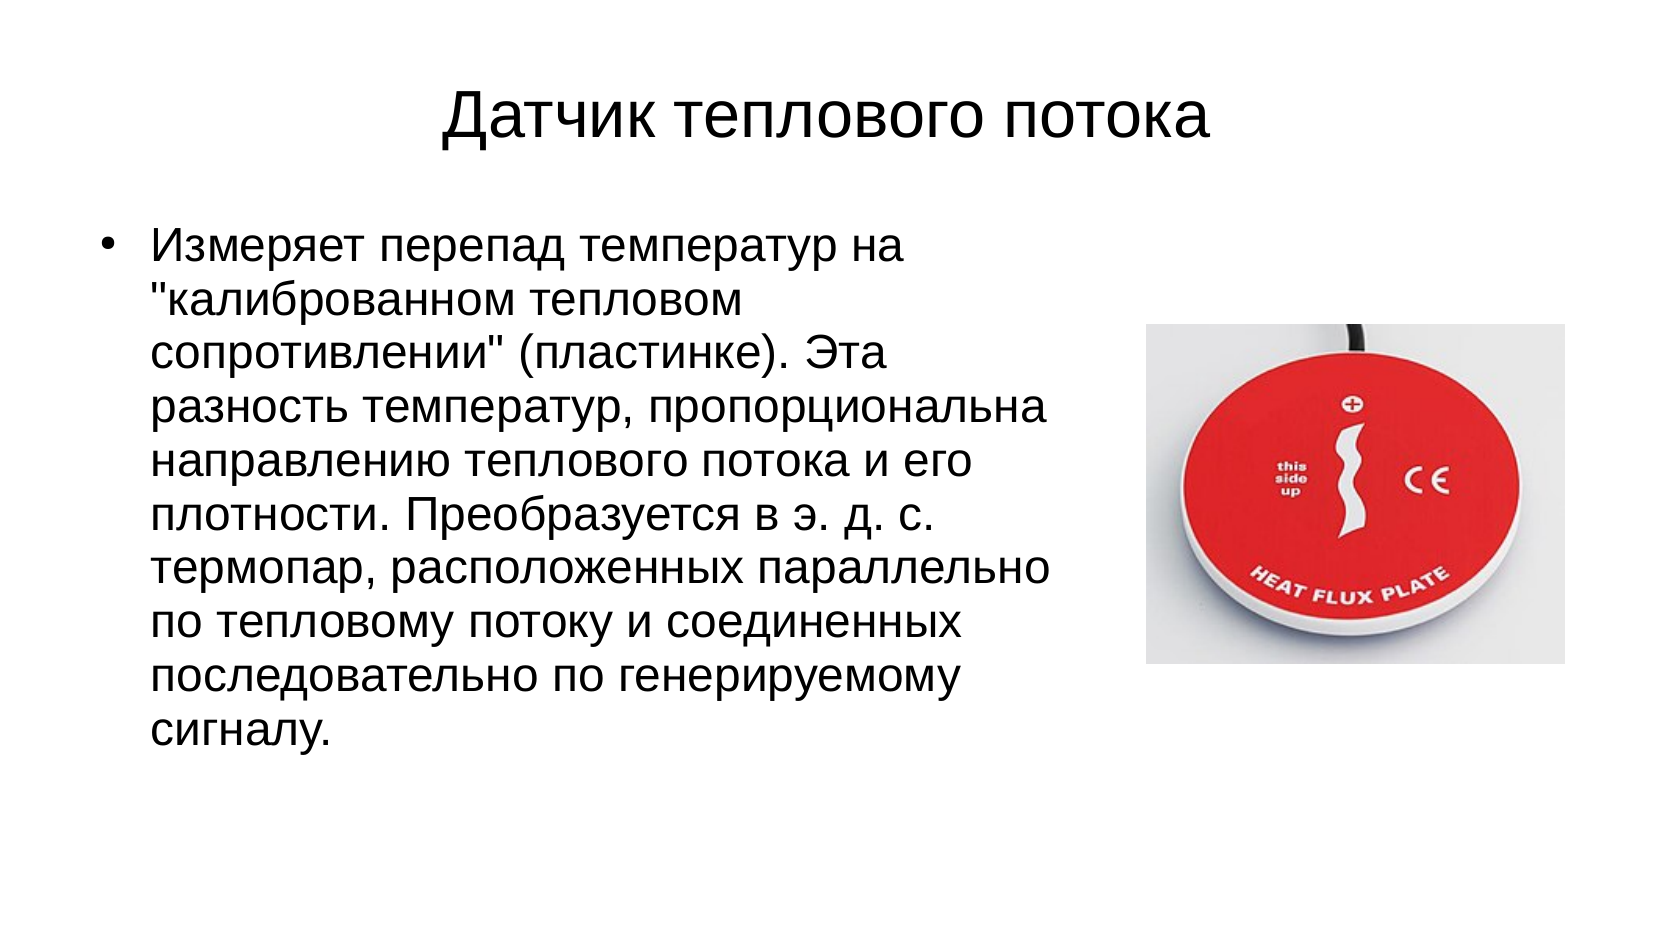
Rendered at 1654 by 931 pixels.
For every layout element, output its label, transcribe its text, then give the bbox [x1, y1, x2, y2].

list Измеряет перепад температур на "калиброванном тепловом сопротивлении" (пластинке). Эта разность температур, пропорциональна направлению теплового потока и его плотности. Преобразуется в э. д. с. термопар, расположенных параллельно по тепловому потоку и соединенных последовательно по генерируемому сигналу. [82, 217, 1093, 758]
picture [1146, 324, 1565, 664]
title Датчик теплового потока [82, 37, 1571, 193]
